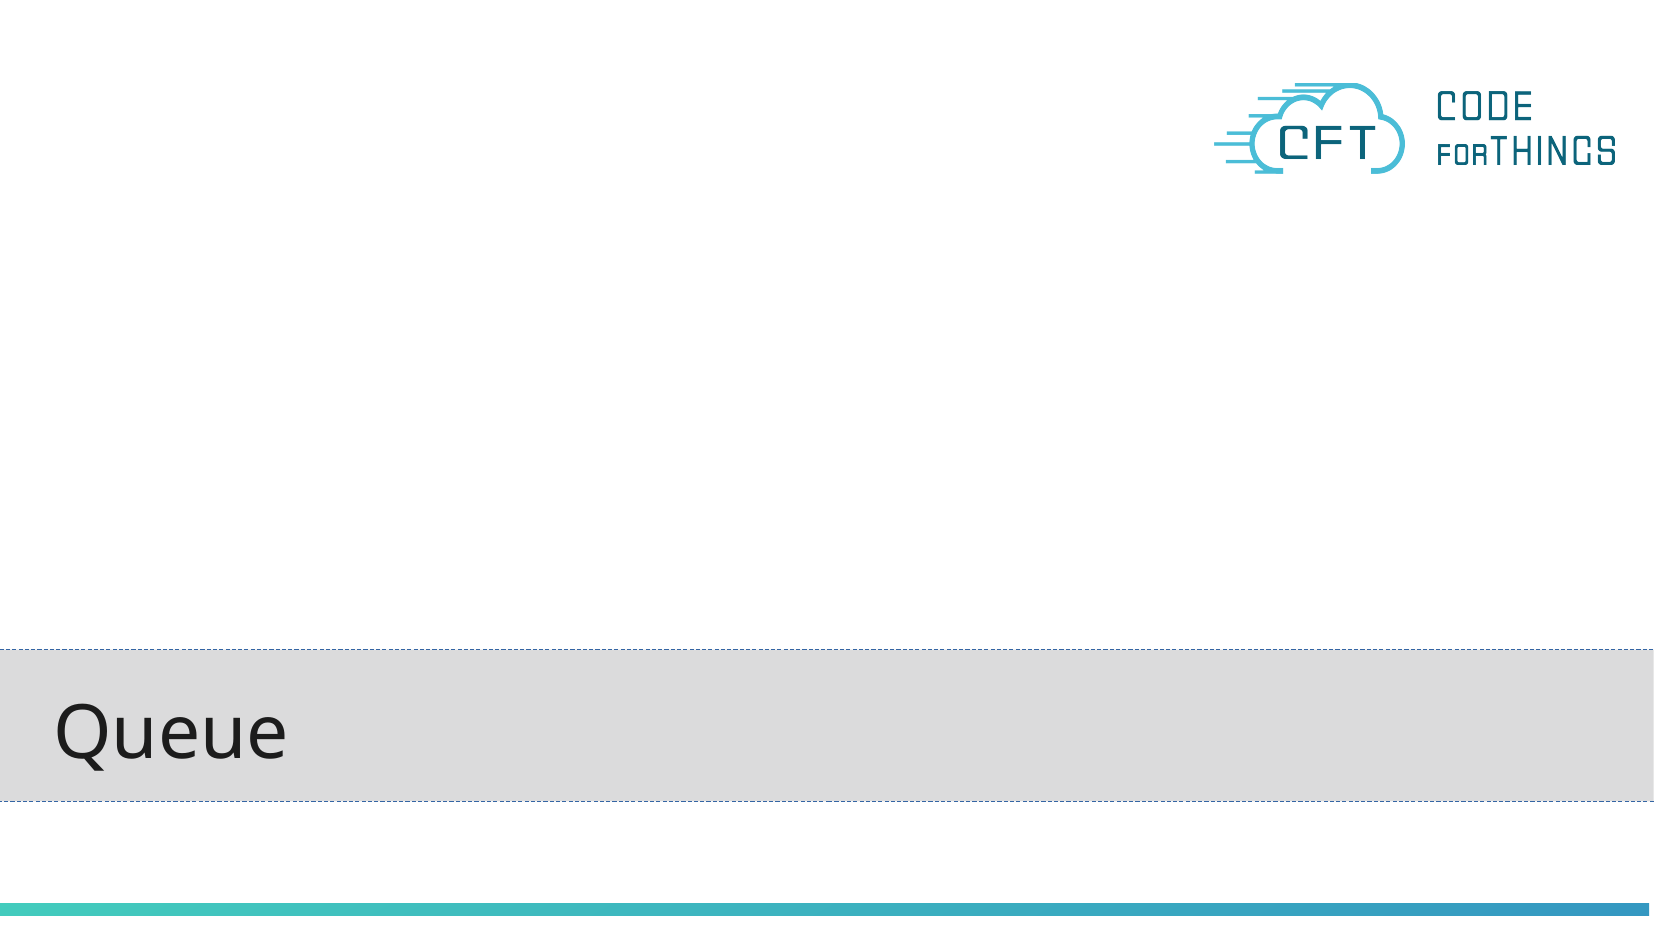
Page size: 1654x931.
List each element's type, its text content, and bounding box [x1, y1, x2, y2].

title Queue [53, 626, 1642, 832]
picture [1214, 83, 1615, 174]
